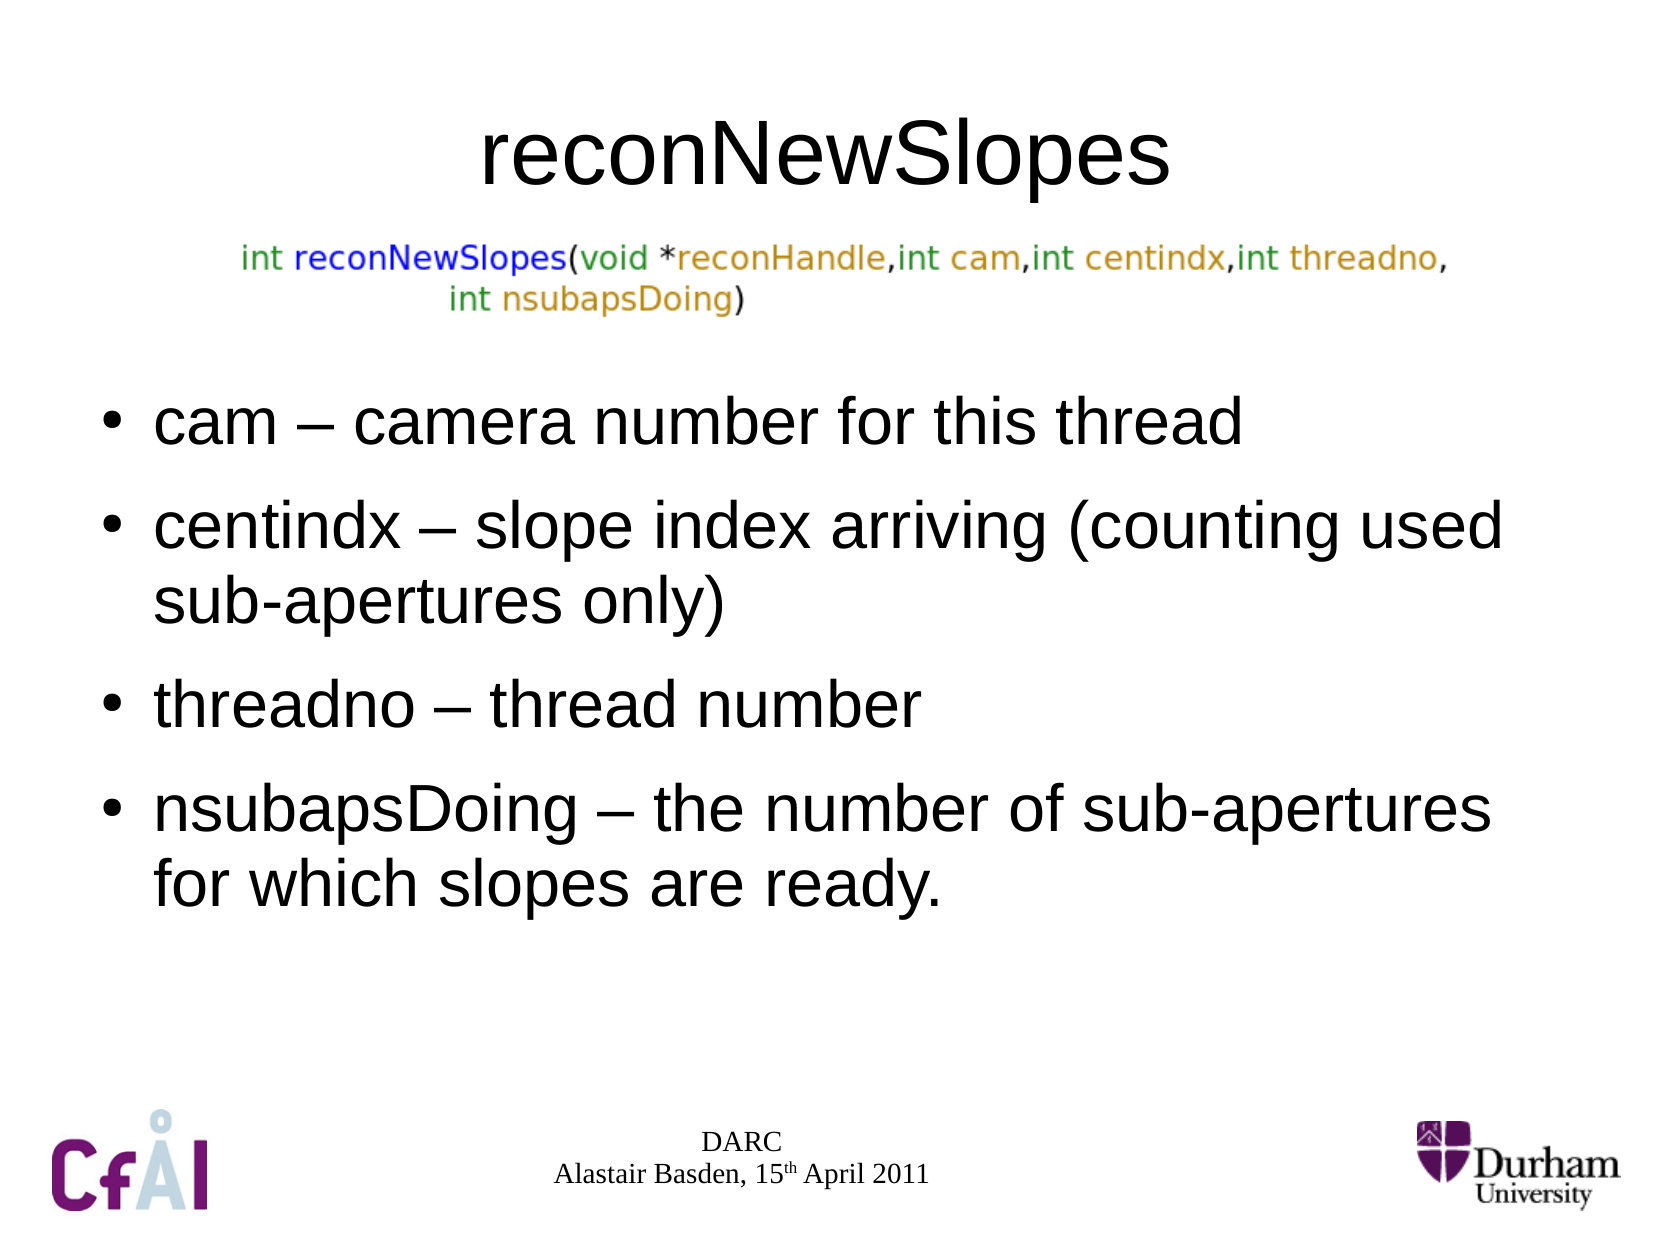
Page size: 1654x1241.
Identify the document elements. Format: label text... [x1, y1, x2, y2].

picture [1417, 1121, 1621, 1211]
picture [52, 1109, 207, 1211]
title reconNewSlopes [82, 56, 1571, 250]
list cam – camera number for this thread centindx – slope index arriving (counting used sub-apertures only) threadno – thread number nsubapsDoing – the number of sub-apertures for which slopes are ready. [82, 383, 1571, 1109]
picture [236, 237, 1457, 325]
